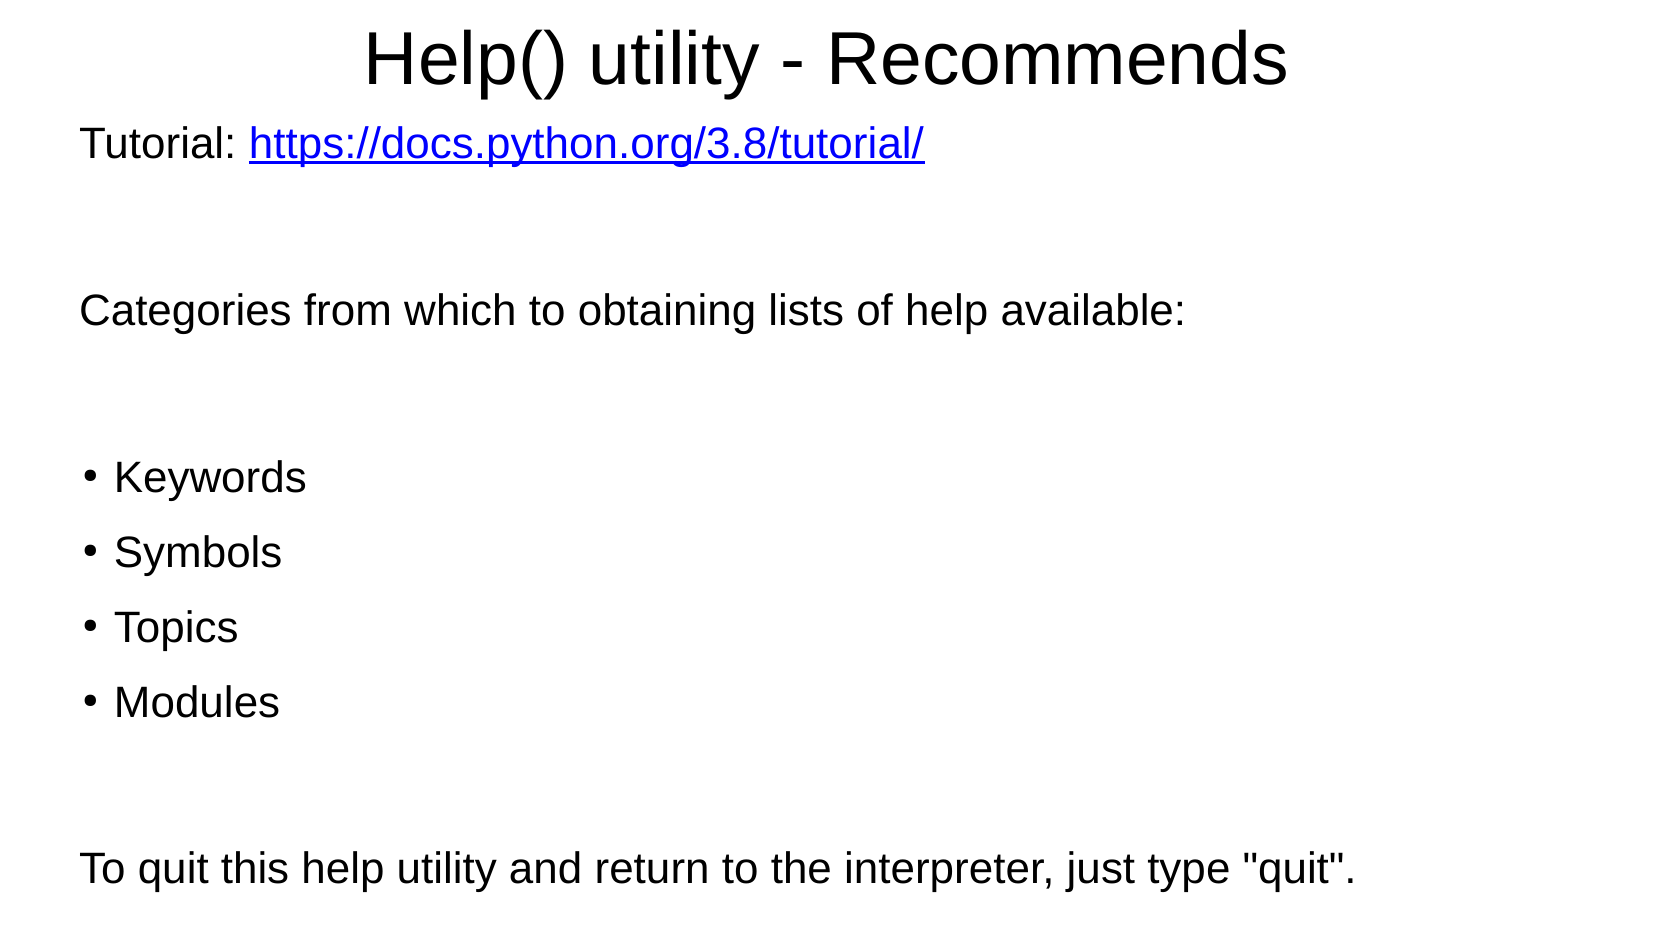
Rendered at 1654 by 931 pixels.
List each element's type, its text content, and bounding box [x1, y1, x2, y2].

title Help() utility - Recommends [82, 16, 1571, 101]
list Tutorial: https://docs.python.org/3.8/tutorial/ Categories from which to obtaining lists of help available: Keywords Symbols Topics Modules To quit this help utility and return to the interpreter, just type "quit". [79, 118, 1568, 902]
